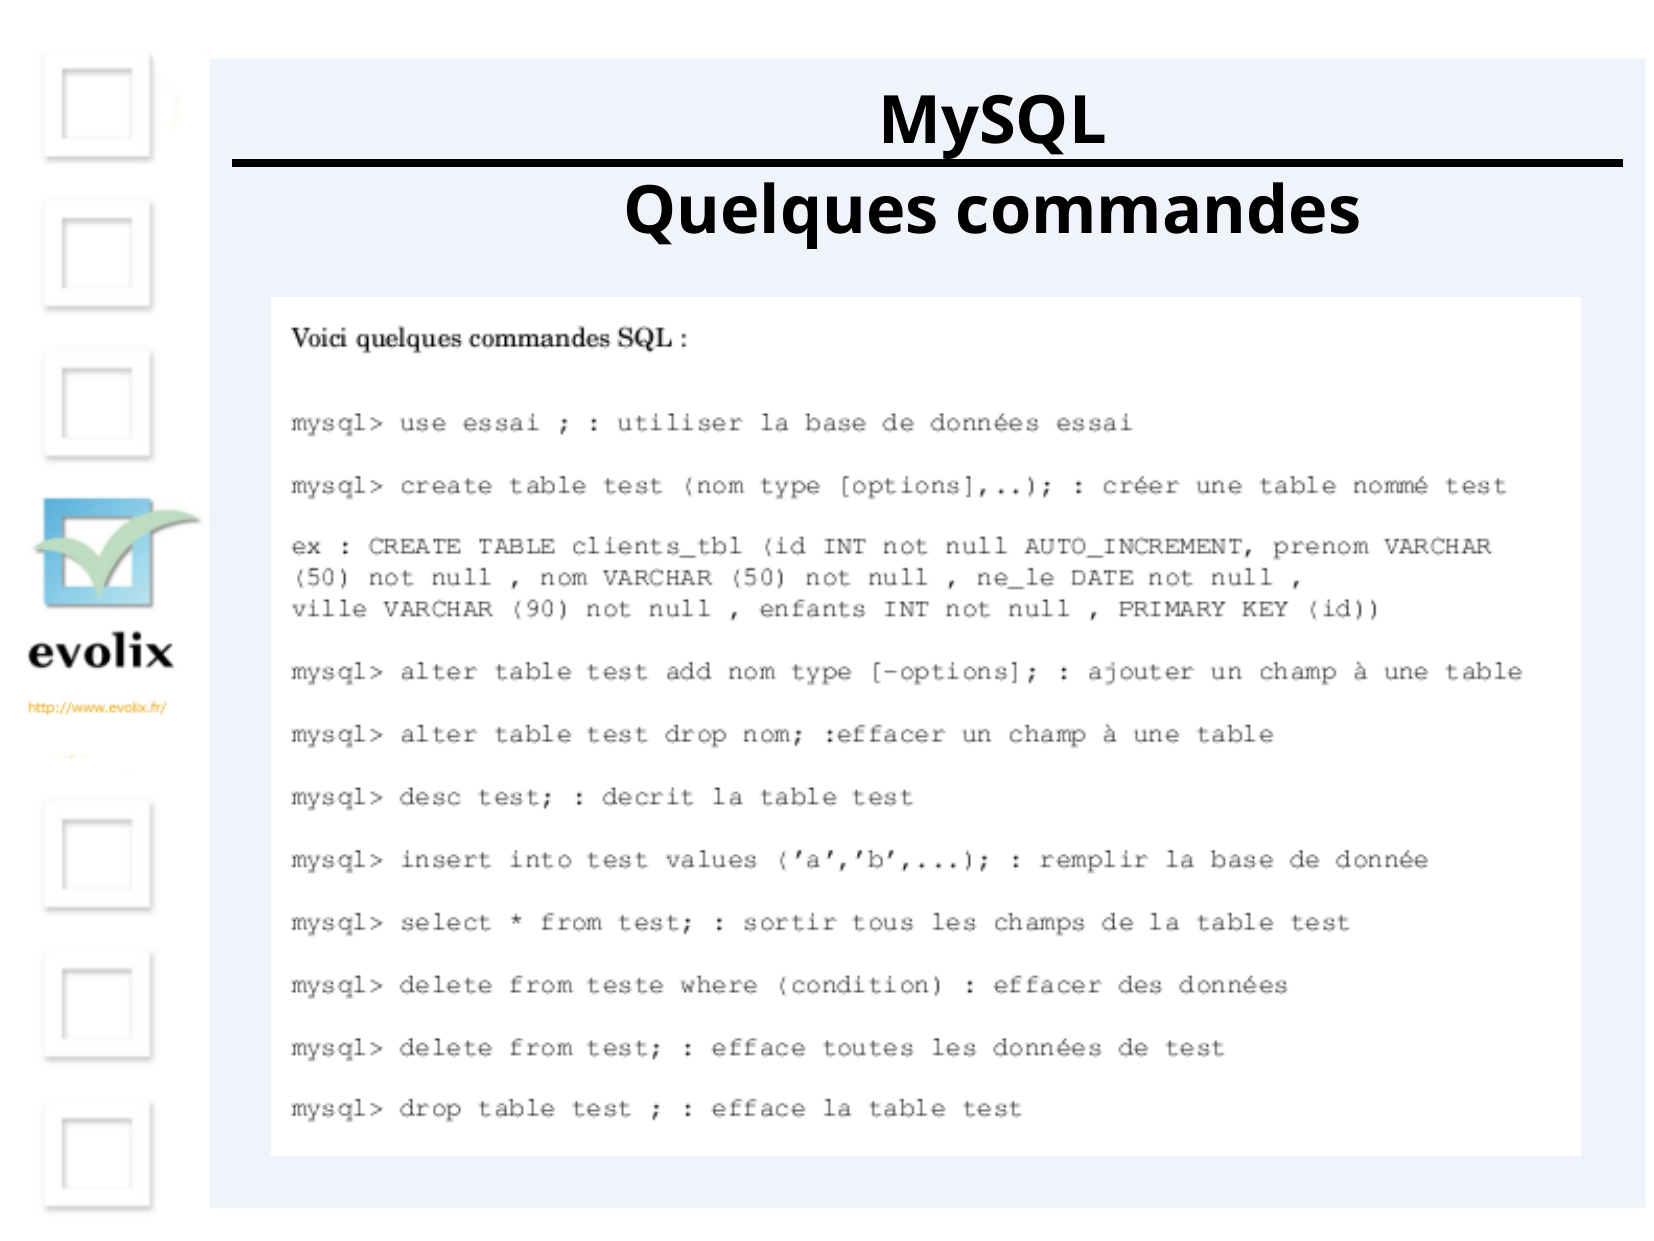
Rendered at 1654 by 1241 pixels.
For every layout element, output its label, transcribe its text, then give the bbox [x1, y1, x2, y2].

picture [0, 49, 1654, 1218]
title MySQL Quelques commandes [455, 47, 1530, 278]
